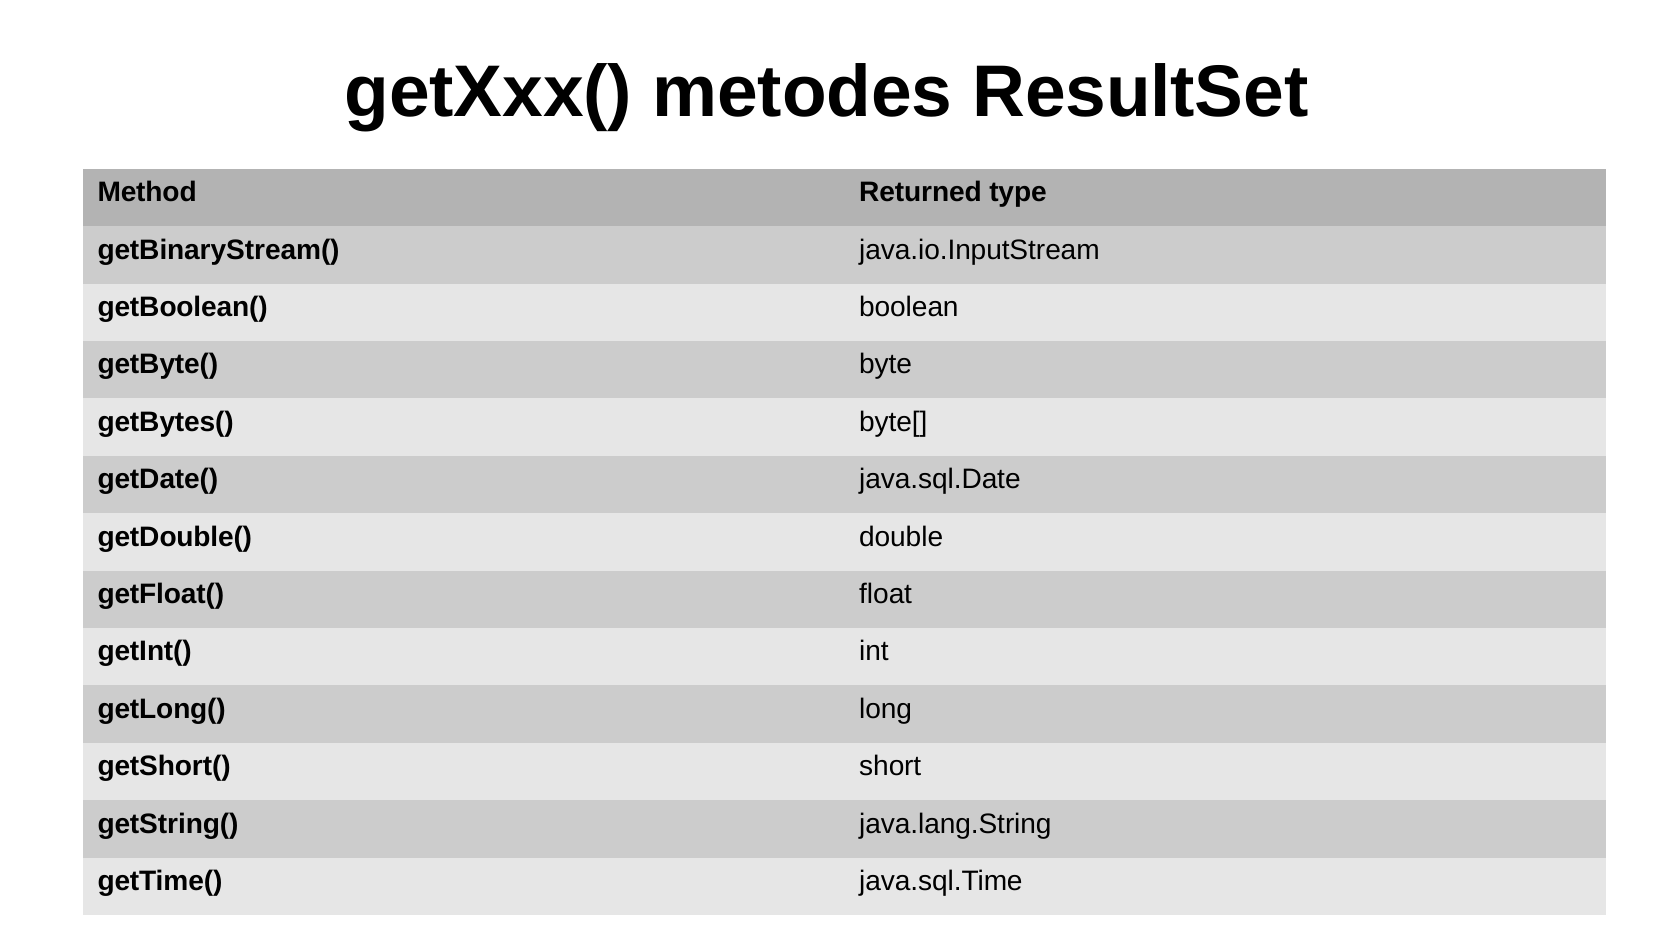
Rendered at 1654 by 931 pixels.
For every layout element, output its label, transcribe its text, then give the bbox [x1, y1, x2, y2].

table_cell int [844, 628, 1606, 685]
table_cell getBoolean() [83, 284, 844, 341]
table_header Method [83, 169, 844, 226]
table_cell java.lang.String [844, 800, 1606, 858]
table_cell getDouble() [83, 513, 844, 571]
table_cell getBinaryStream() [83, 226, 844, 284]
table_cell getLong() [83, 685, 844, 743]
table_cell getShort() [83, 743, 844, 800]
table_header Returned type [844, 169, 1606, 226]
table_cell getFloat() [83, 571, 844, 628]
table_cell java.io.InputStream [844, 226, 1606, 284]
table_cell byte [844, 341, 1606, 398]
table_cell getTime() [83, 858, 844, 915]
table_cell boolean [844, 284, 1606, 341]
table_cell byte[] [844, 398, 1606, 456]
table_cell java.sql.Date [844, 456, 1606, 513]
table_cell long [844, 685, 1606, 743]
table_cell java.sql.Time [844, 858, 1606, 915]
table_cell getString() [83, 800, 844, 858]
table_cell getBytes() [83, 398, 844, 456]
table_cell getByte() [83, 341, 844, 398]
table_cell double [844, 513, 1606, 571]
title getXxx() metodes ResultSet [82, 37, 1571, 147]
table_cell getInt() [83, 628, 844, 685]
table_cell getDate() [83, 456, 844, 513]
table_cell float [844, 571, 1606, 628]
table_cell short [844, 743, 1606, 800]
